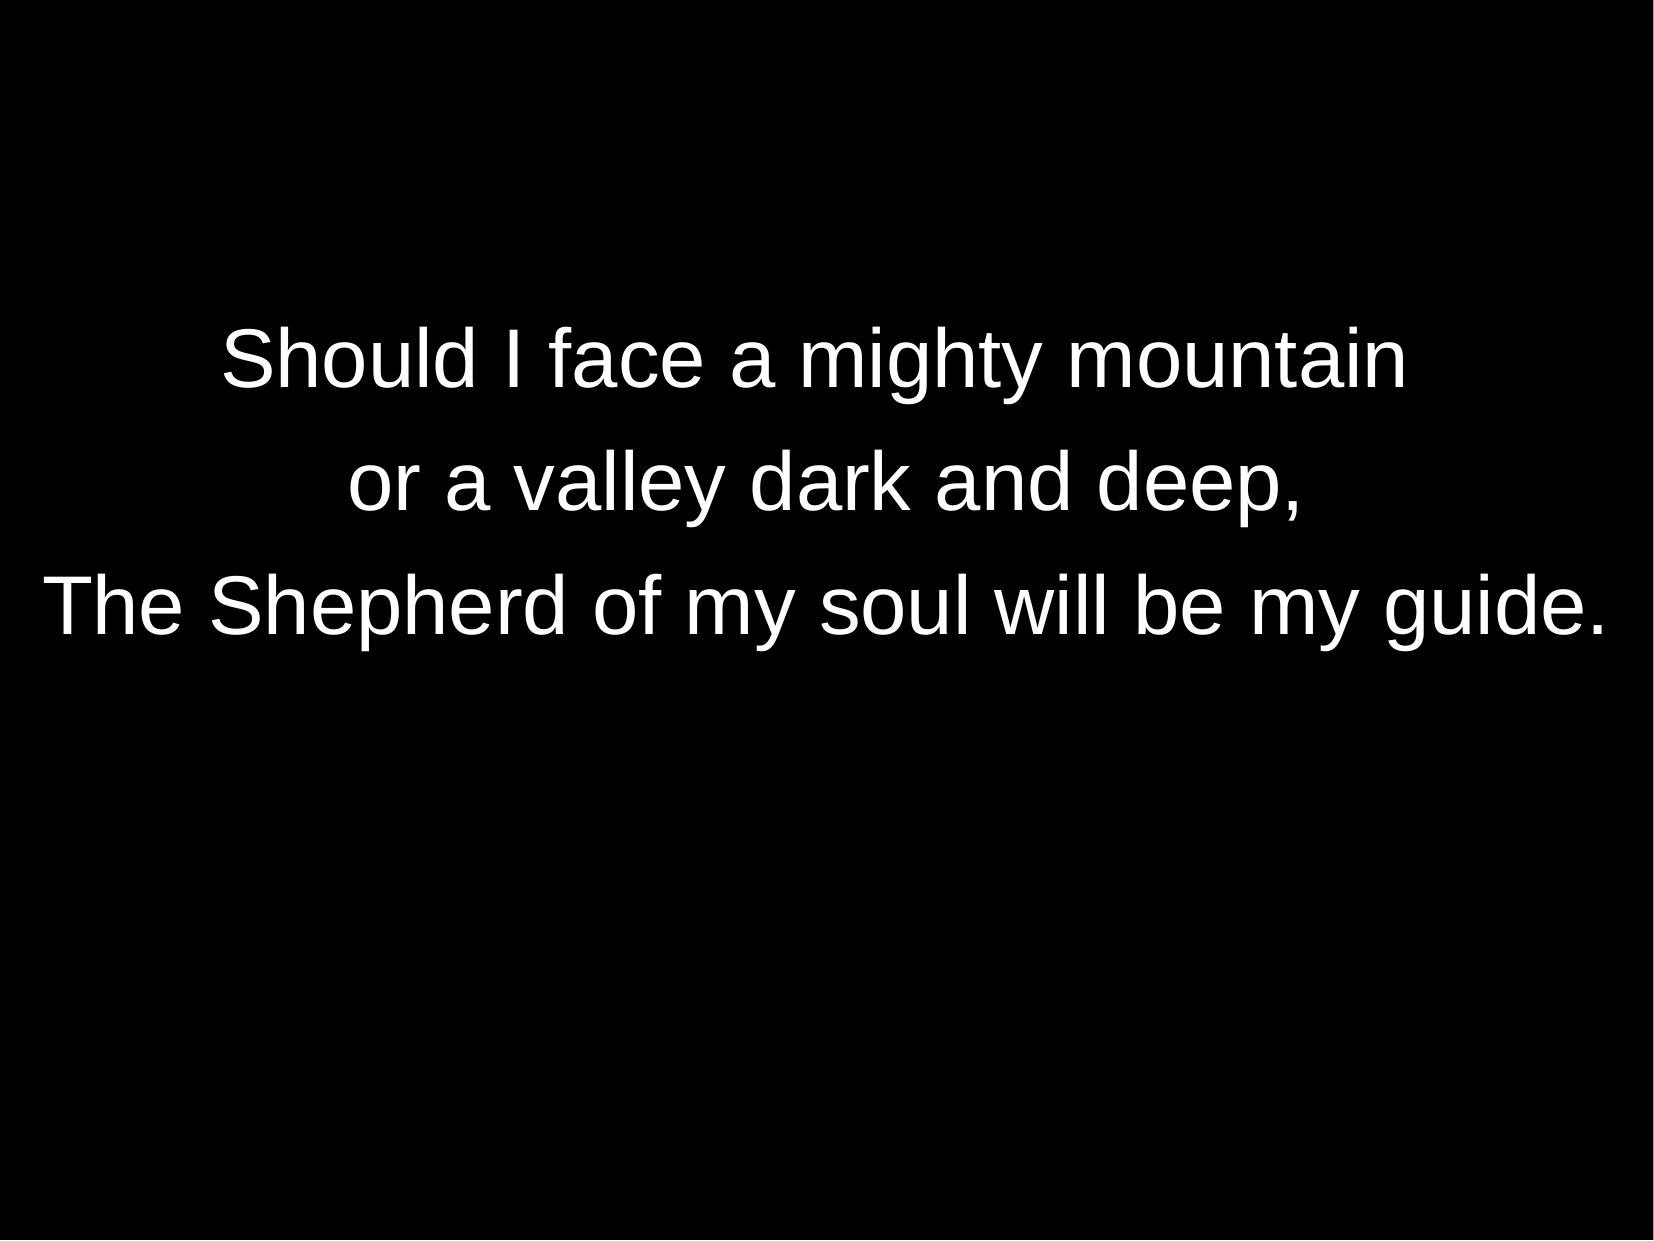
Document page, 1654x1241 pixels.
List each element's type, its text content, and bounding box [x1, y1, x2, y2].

list Should I face a mighty mountain or a valley dark and deep, The Shepherd of my soul will be my guide. [0, 306, 1654, 1026]
